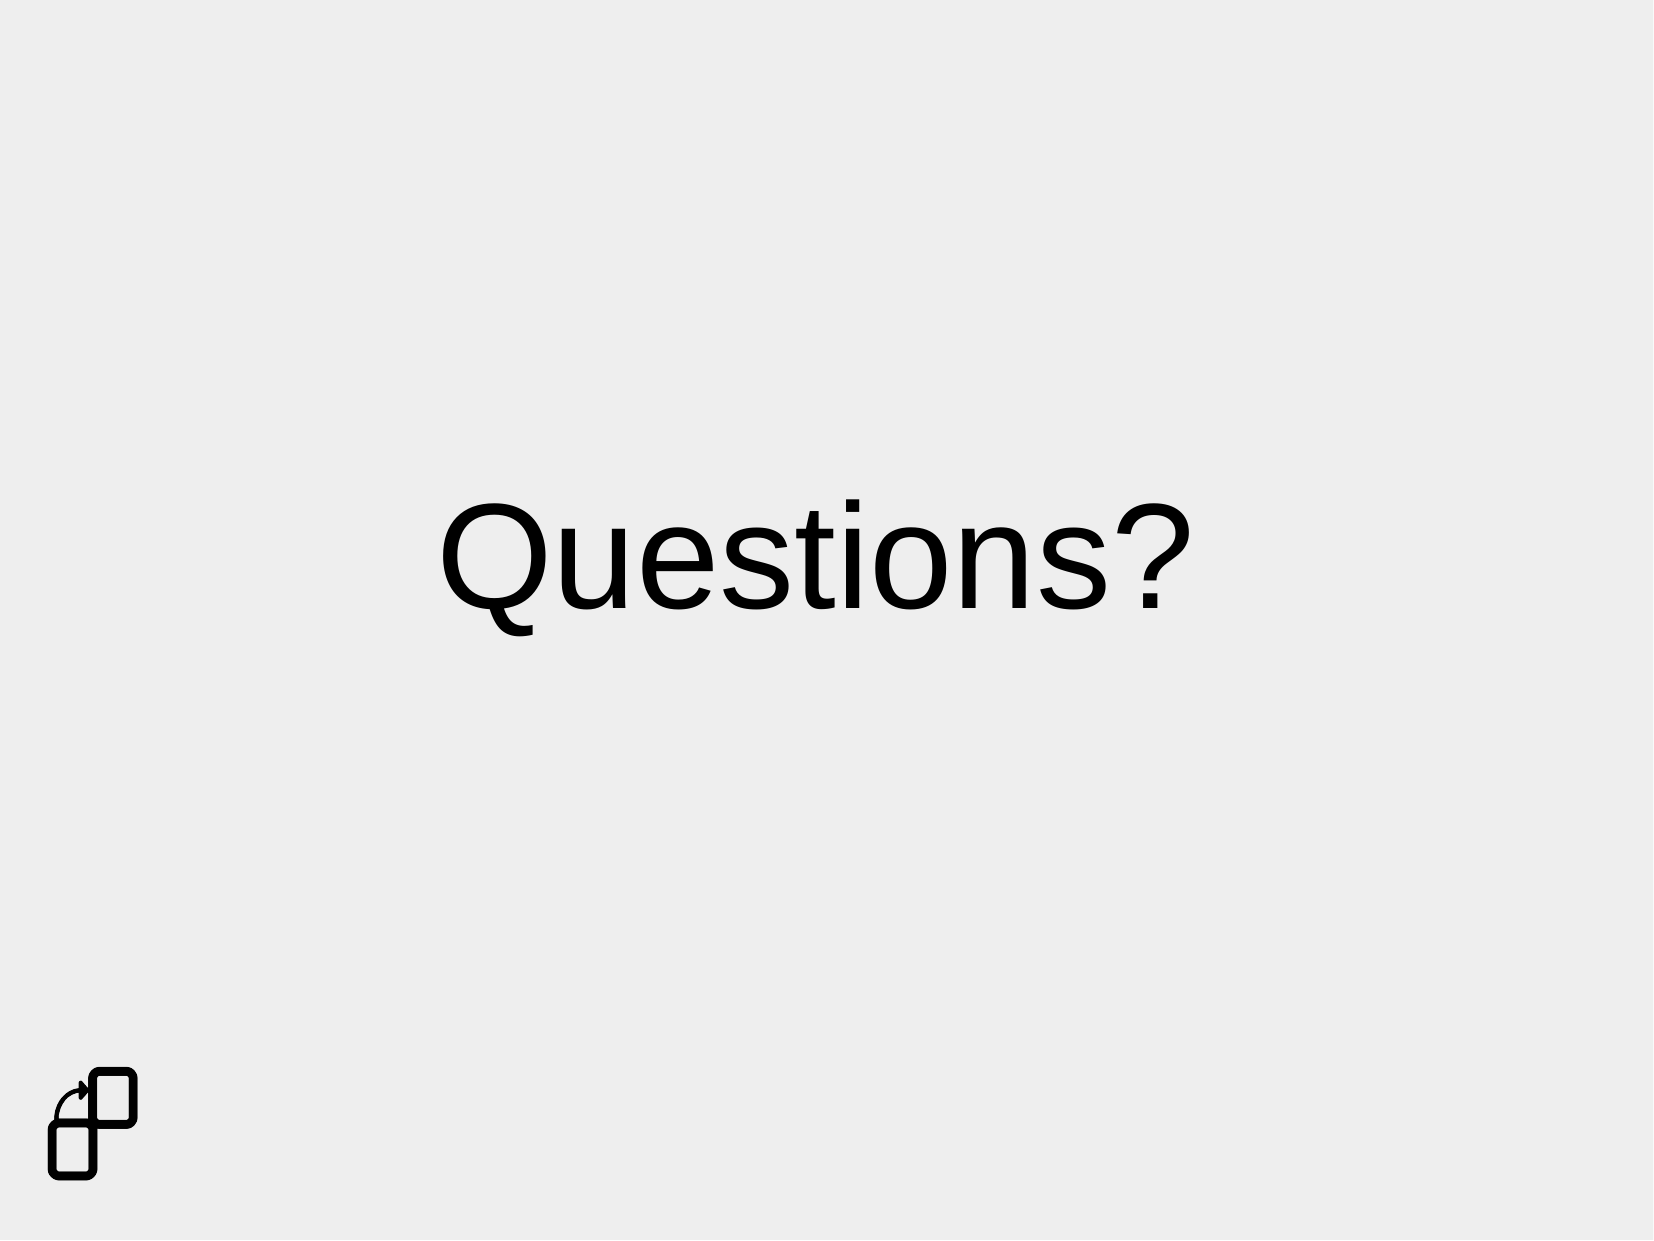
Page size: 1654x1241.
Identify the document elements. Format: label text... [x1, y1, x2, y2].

picture [30, 1062, 153, 1186]
title Questions? [71, 452, 1561, 661]
